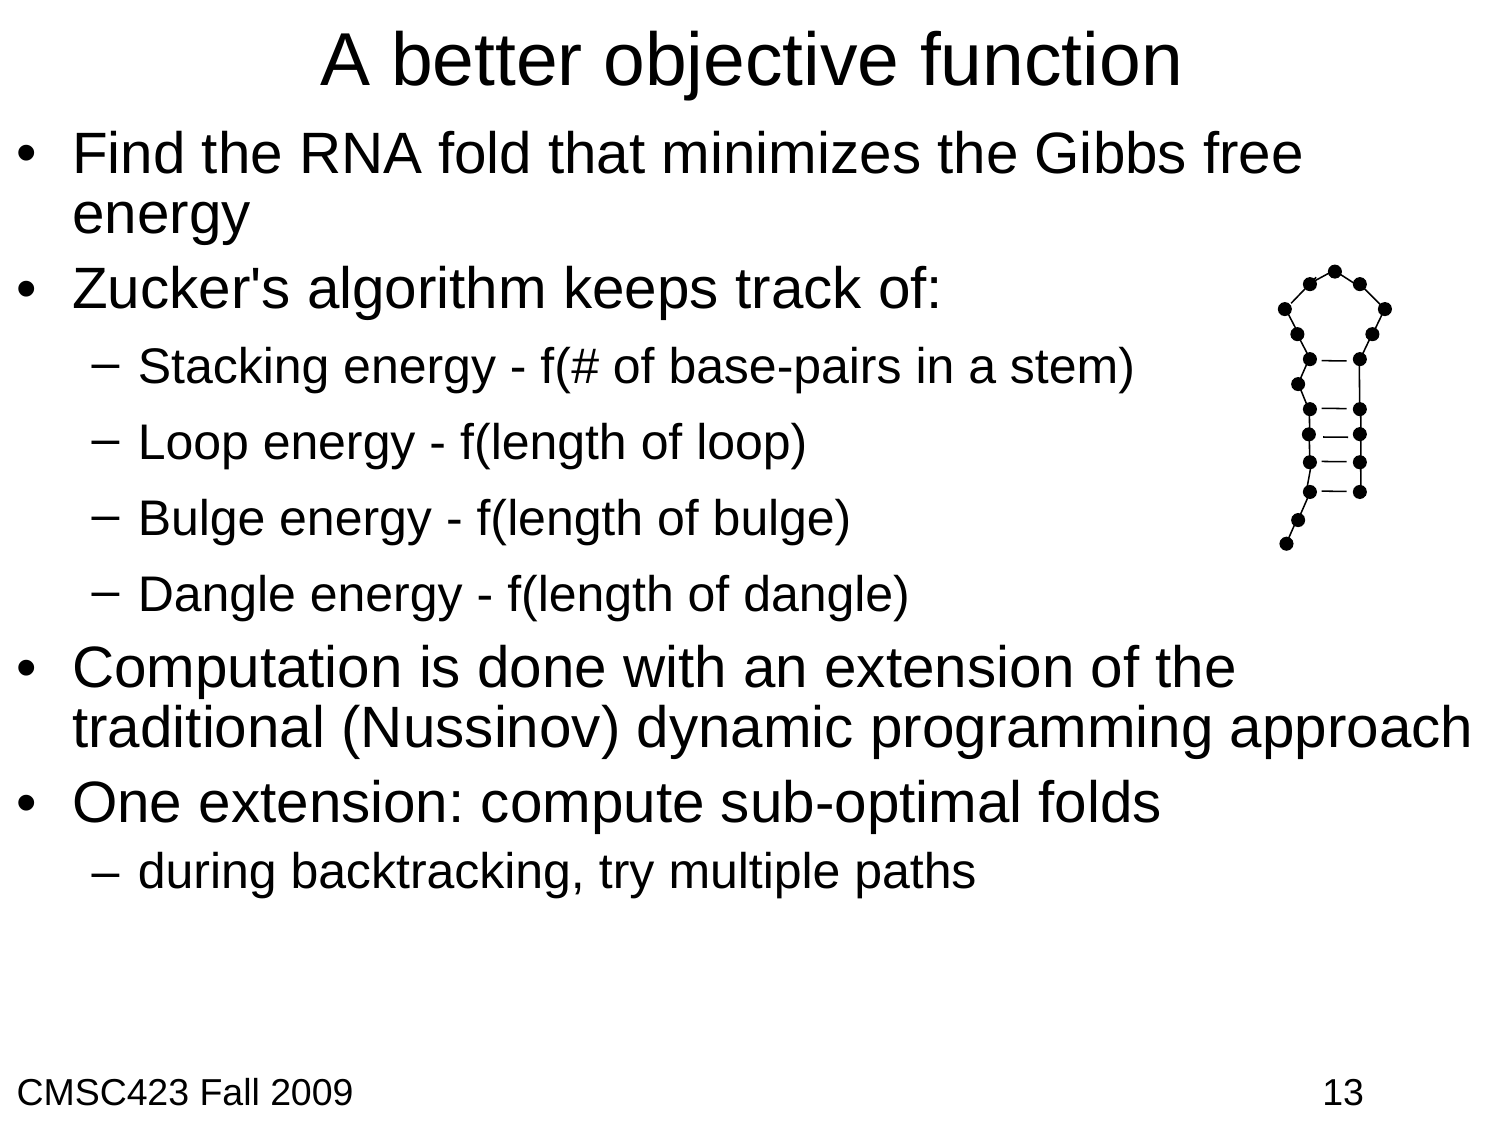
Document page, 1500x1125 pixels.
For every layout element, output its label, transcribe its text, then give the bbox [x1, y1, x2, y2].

text_box [1353, 403, 1367, 416]
text_box [1353, 485, 1367, 499]
text_box [1308, 402, 1317, 416]
text_box [1300, 379, 1305, 389]
text_box [1353, 285, 1363, 291]
text_box [1303, 277, 1313, 287]
text_box [1291, 328, 1299, 341]
text_box [1371, 329, 1379, 341]
text_box [1328, 265, 1342, 273]
text_box [1354, 277, 1367, 288]
text_box [1303, 405, 1308, 415]
text_box [1280, 537, 1293, 550]
title A better objective function [19, 9, 1485, 116]
text_box [1302, 428, 1316, 441]
text_box [1353, 427, 1360, 441]
text_box [1366, 327, 1374, 339]
text_box [1381, 302, 1392, 316]
text_box [1303, 456, 1317, 469]
text_box [1297, 327, 1304, 339]
text_box [1296, 515, 1305, 527]
text_box [1353, 352, 1361, 365]
text_box [1278, 302, 1292, 316]
text_box [1353, 455, 1367, 469]
text_box [1291, 513, 1299, 524]
text_box [1329, 272, 1340, 278]
list Find the RNA fold that minimizes the Gibbs free energy Zucker's algorithm keeps track of: Stacking energy - f(# of base-pairs in a stem)‏ Loop energy - f(length of loop)‏ Bulge energy - f(length of bulge)‏ Dangle energy - f(length of dangle)‏ Computation is done with an extension of the traditional (Nussinov) dynamic programming approach One extension: compute sub-optimal folds during backtracking, try multiple paths [16, 124, 1485, 1072]
text_box [1303, 485, 1317, 499]
text_box [1303, 354, 1308, 363]
text_box [1306, 282, 1317, 291]
text_box [1361, 354, 1367, 366]
text_box [1362, 428, 1367, 440]
text_box [1291, 377, 1300, 391]
text_box [1378, 306, 1383, 314]
text_box [1308, 352, 1317, 366]
